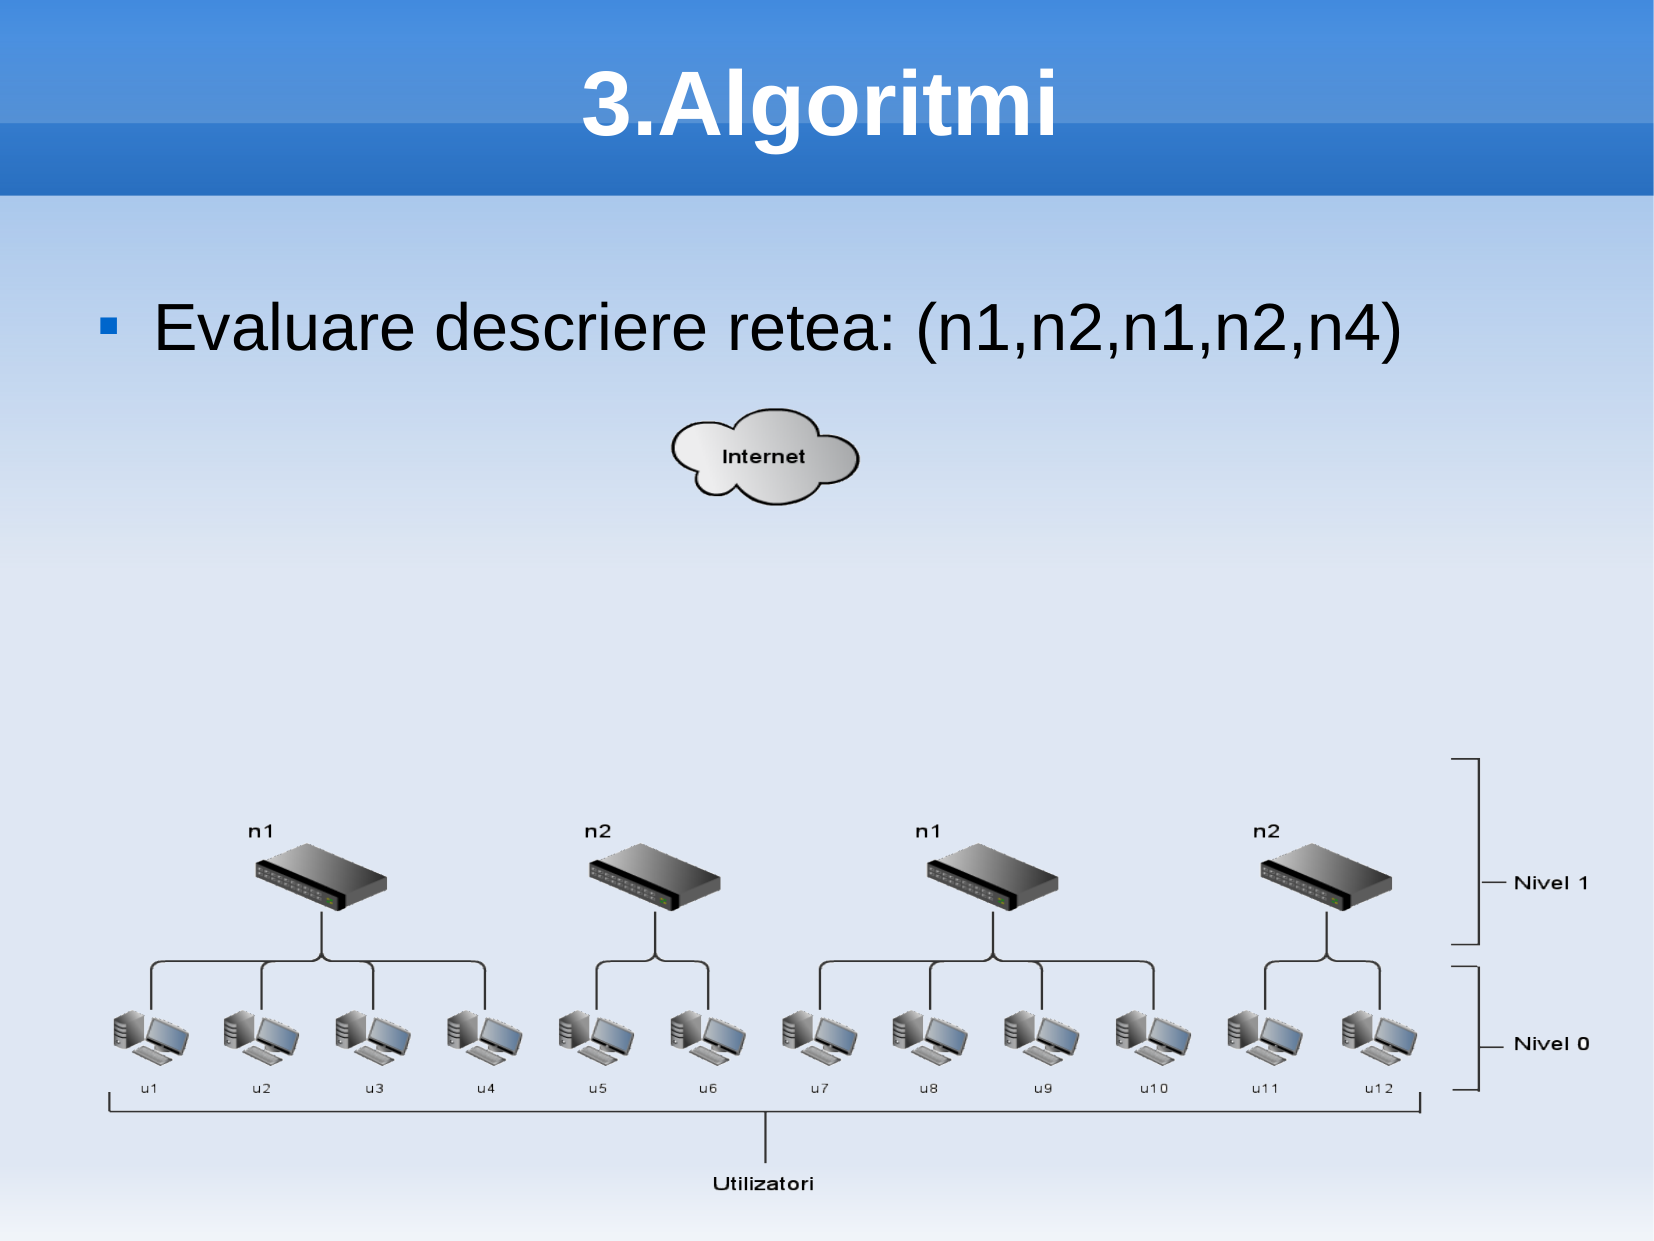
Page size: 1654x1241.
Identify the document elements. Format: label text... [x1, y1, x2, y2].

list Evaluare descriere retea: (n1,n2,n1,n2,n4) [82, 290, 1571, 374]
picture [0, 0, 1654, 1241]
title 3.Algoritmi [76, 0, 1565, 208]
